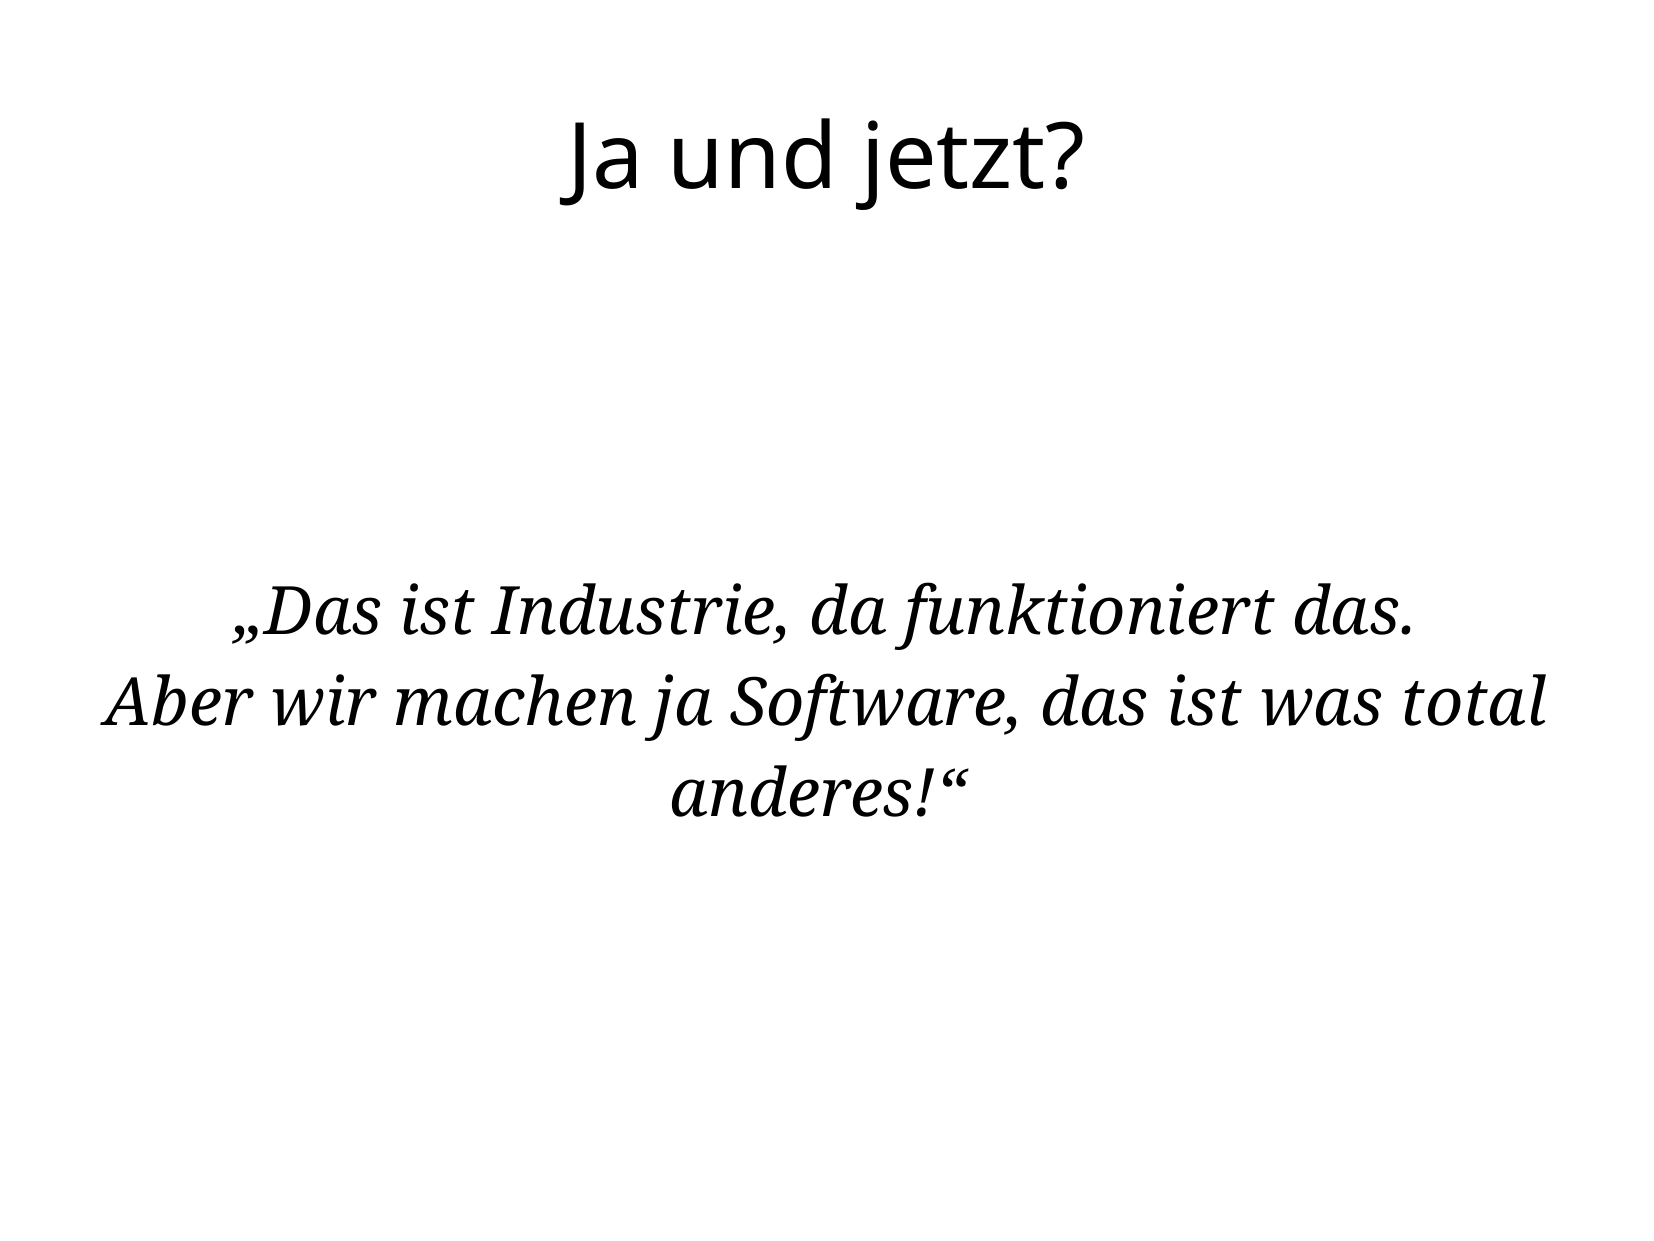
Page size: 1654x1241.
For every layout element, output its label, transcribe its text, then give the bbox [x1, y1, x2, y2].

subtitle „Das ist Industrie, da funktioniert das. Aber wir machen ja Software, das ist was total anderes!“ [82, 297, 1571, 1102]
title Ja und jetzt? [82, 49, 1571, 257]
